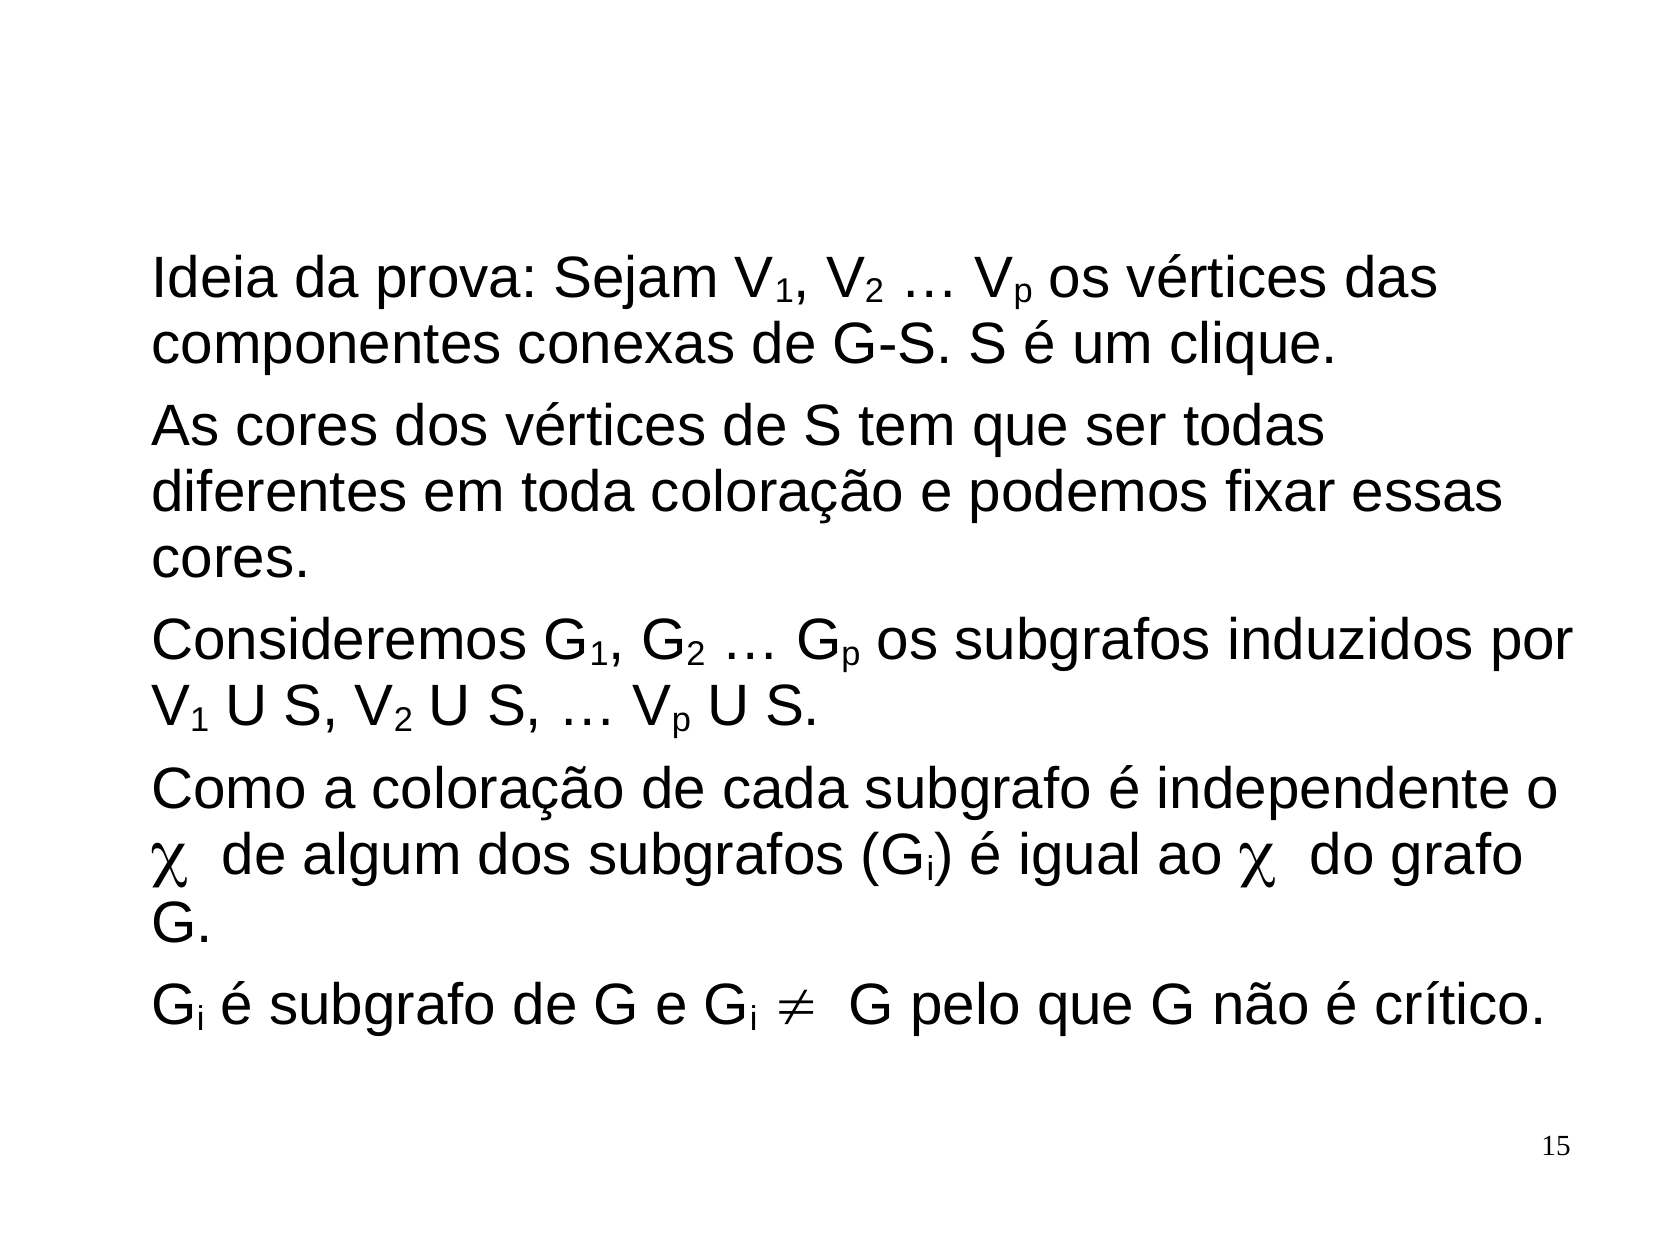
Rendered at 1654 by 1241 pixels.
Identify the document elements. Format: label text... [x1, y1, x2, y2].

list Ideia da prova: Sejam V1, V2 … Vp os vértices das componentes conexas de G-S. S é um clique. As cores dos vértices de S tem que ser todas diferentes em toda coloração e podemos fixar essas cores. Consideremos G1, G2 … Gp os subgrafos induzidos por V1 U S, V2 U S, … Vp U S. Como a coloração de cada subgrafo é independente o  de algum dos subgrafos (Gi) é igual ao  do grafo G. Gi é subgrafo de G e Gi  G pelo que G não é crítico. [151, 243, 1594, 1116]
